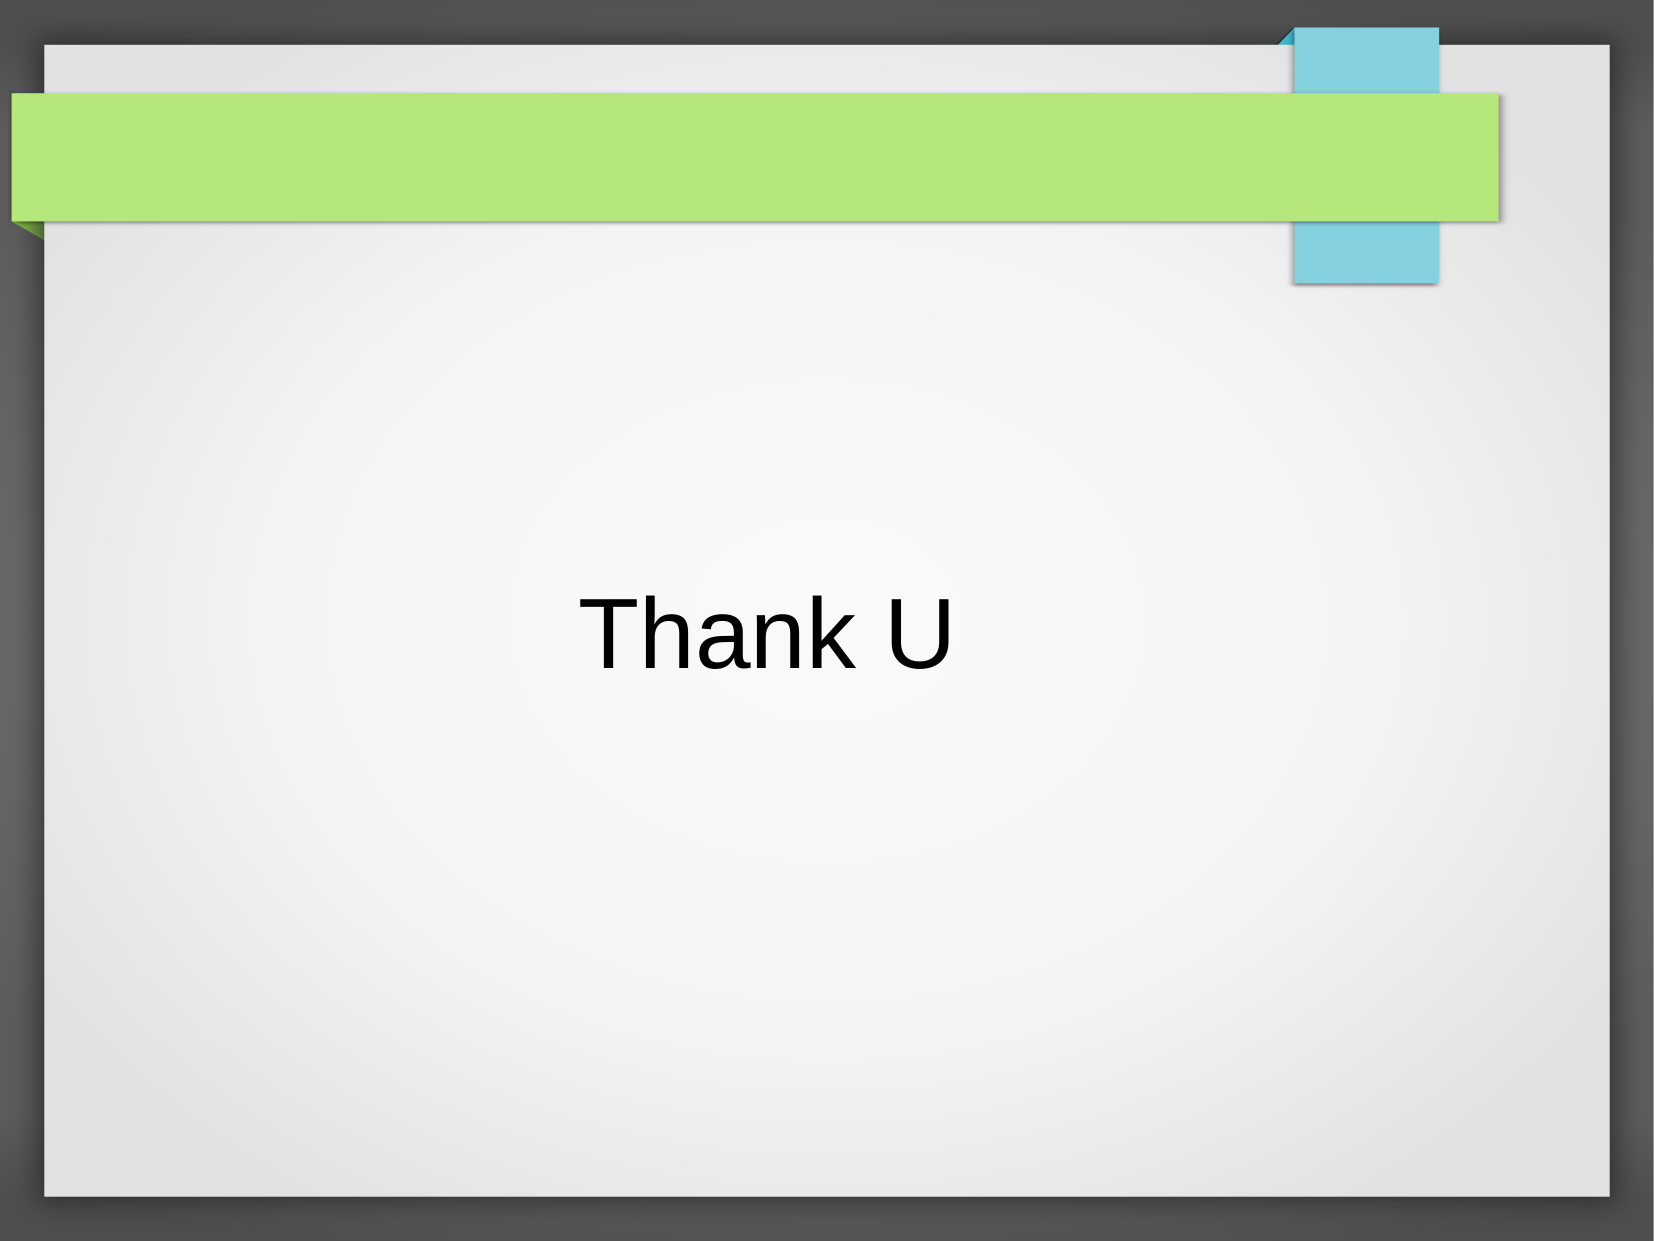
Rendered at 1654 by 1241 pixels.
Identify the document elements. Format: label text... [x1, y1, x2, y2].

picture [0, 0, 1654, 1241]
list Thank U [82, 295, 1571, 1015]
